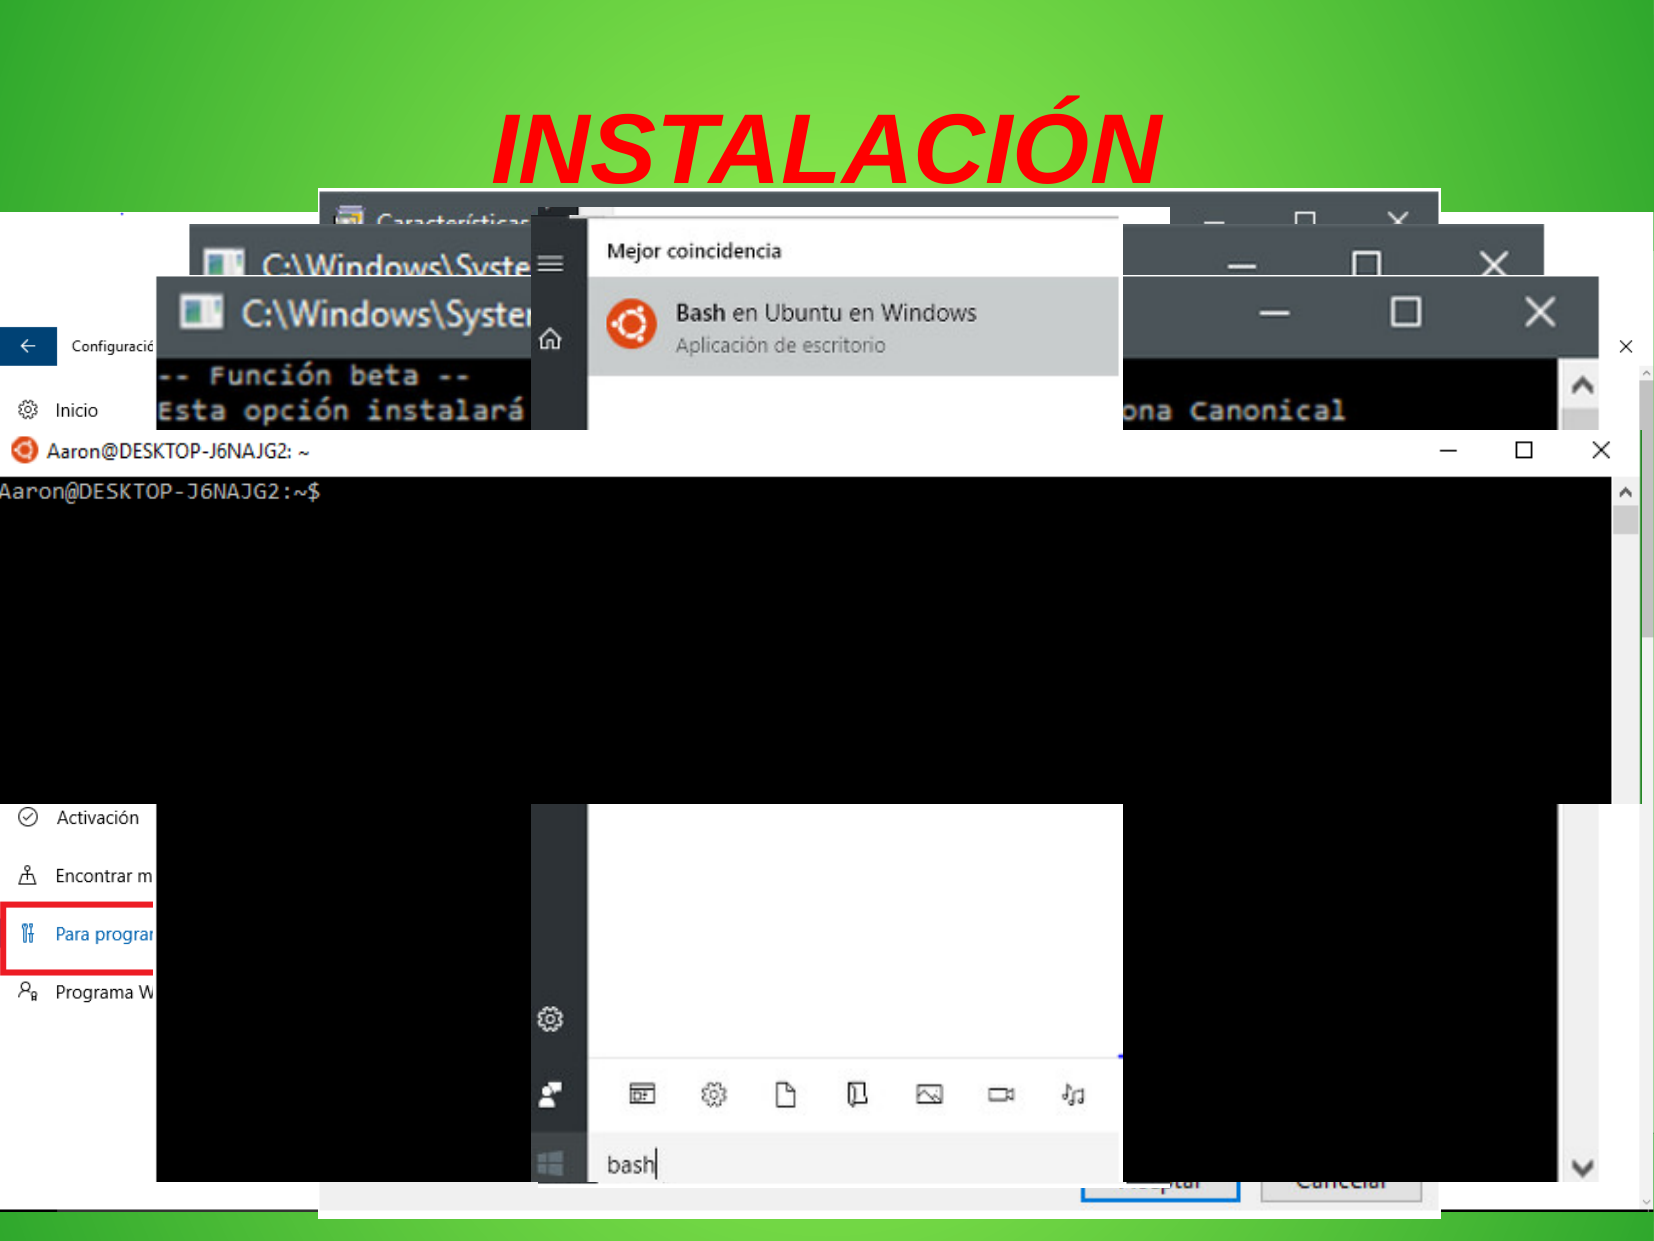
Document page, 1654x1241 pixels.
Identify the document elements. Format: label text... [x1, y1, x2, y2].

picture [0, 188, 1654, 1219]
title INSTALACIÓN [82, 47, 1571, 212]
